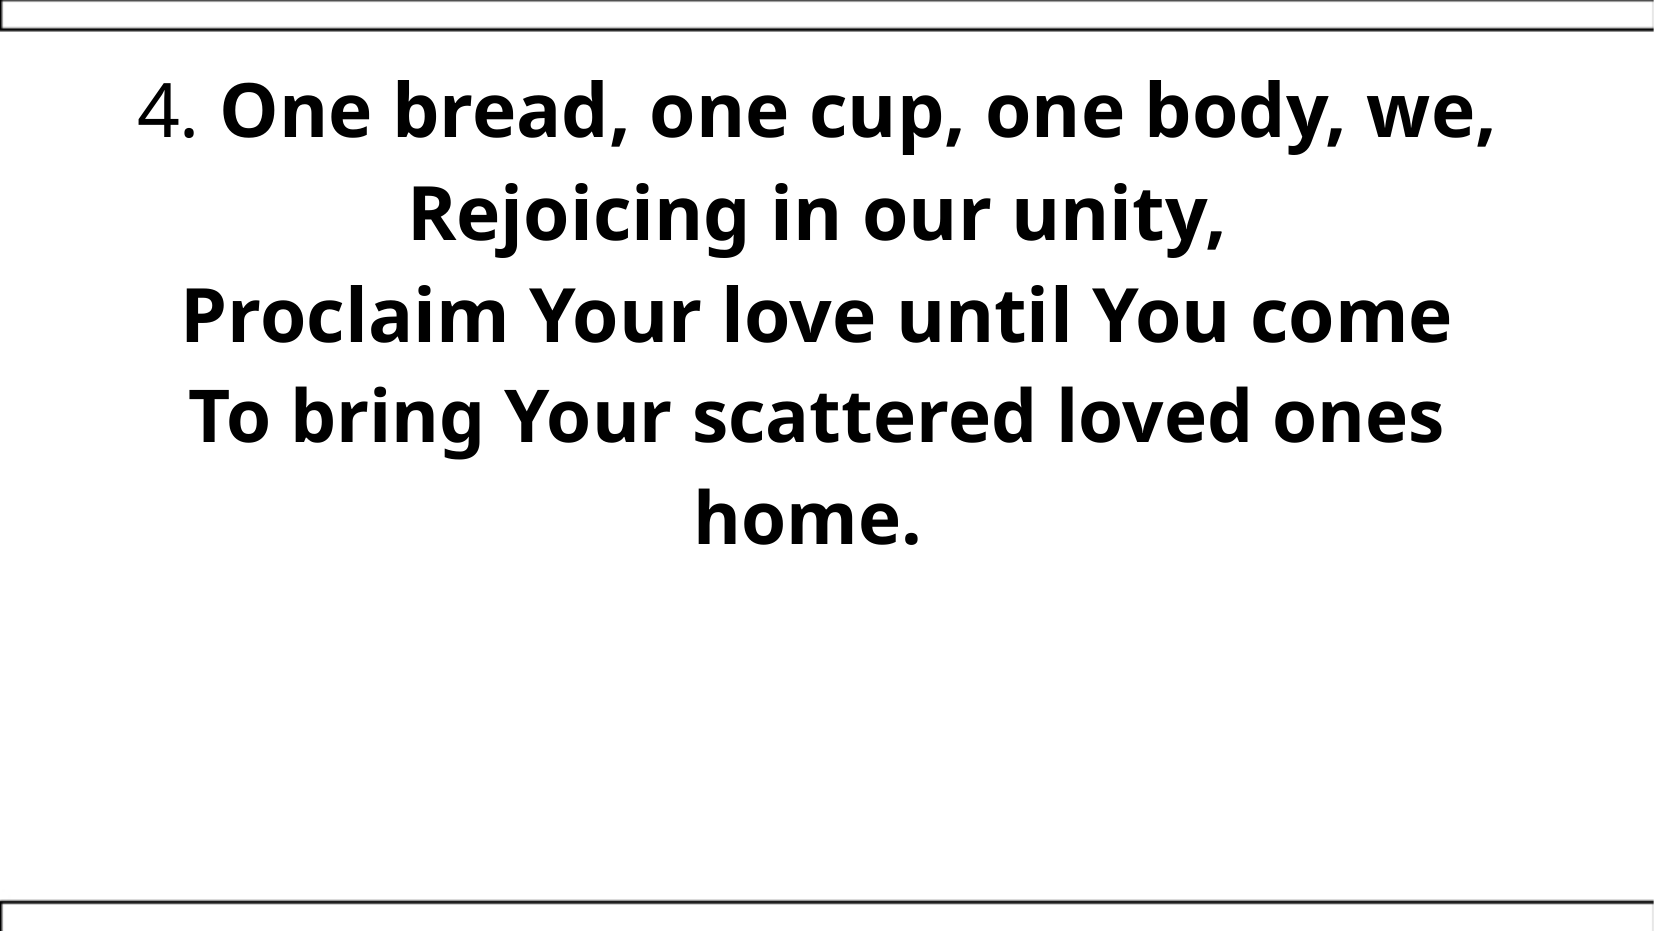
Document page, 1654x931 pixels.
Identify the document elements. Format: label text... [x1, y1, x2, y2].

picture [0, 0, 1654, 931]
text_box 4. One bread, one cup, one body, we, Rejoicing in our unity, Proclaim Your love until You come To bring Your scattered loved ones home. [75, 50, 1561, 465]
